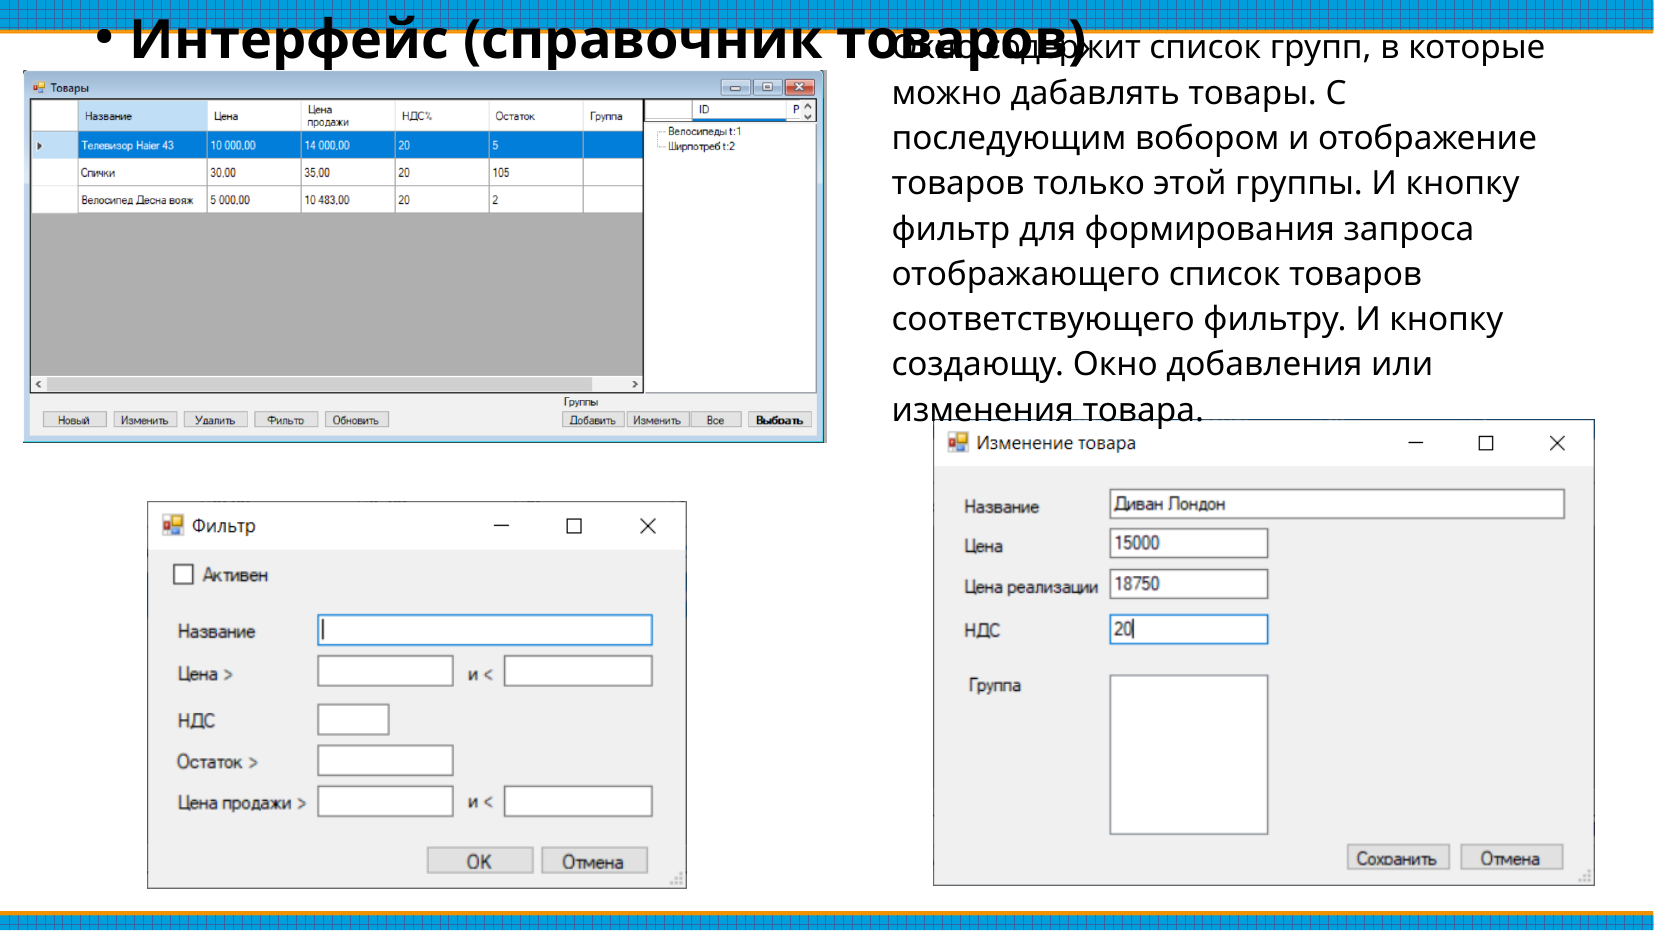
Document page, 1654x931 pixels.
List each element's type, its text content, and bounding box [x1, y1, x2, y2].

text_box Интерфейс (справочник товаров) [88, 0, 1565, 105]
text_box Окно содержит список групп, в которые можно дабавлять товары. С последующим вобором и отображение товаров только этой группы. И кнопку фильтр для формирования запроса отображающего список товаров соответствующего фильтру. И кнопку создающу. Окно добавления или изменения товара. [885, 73, 1565, 382]
picture [933, 419, 1595, 886]
picture [147, 501, 687, 889]
picture [23, 70, 827, 443]
